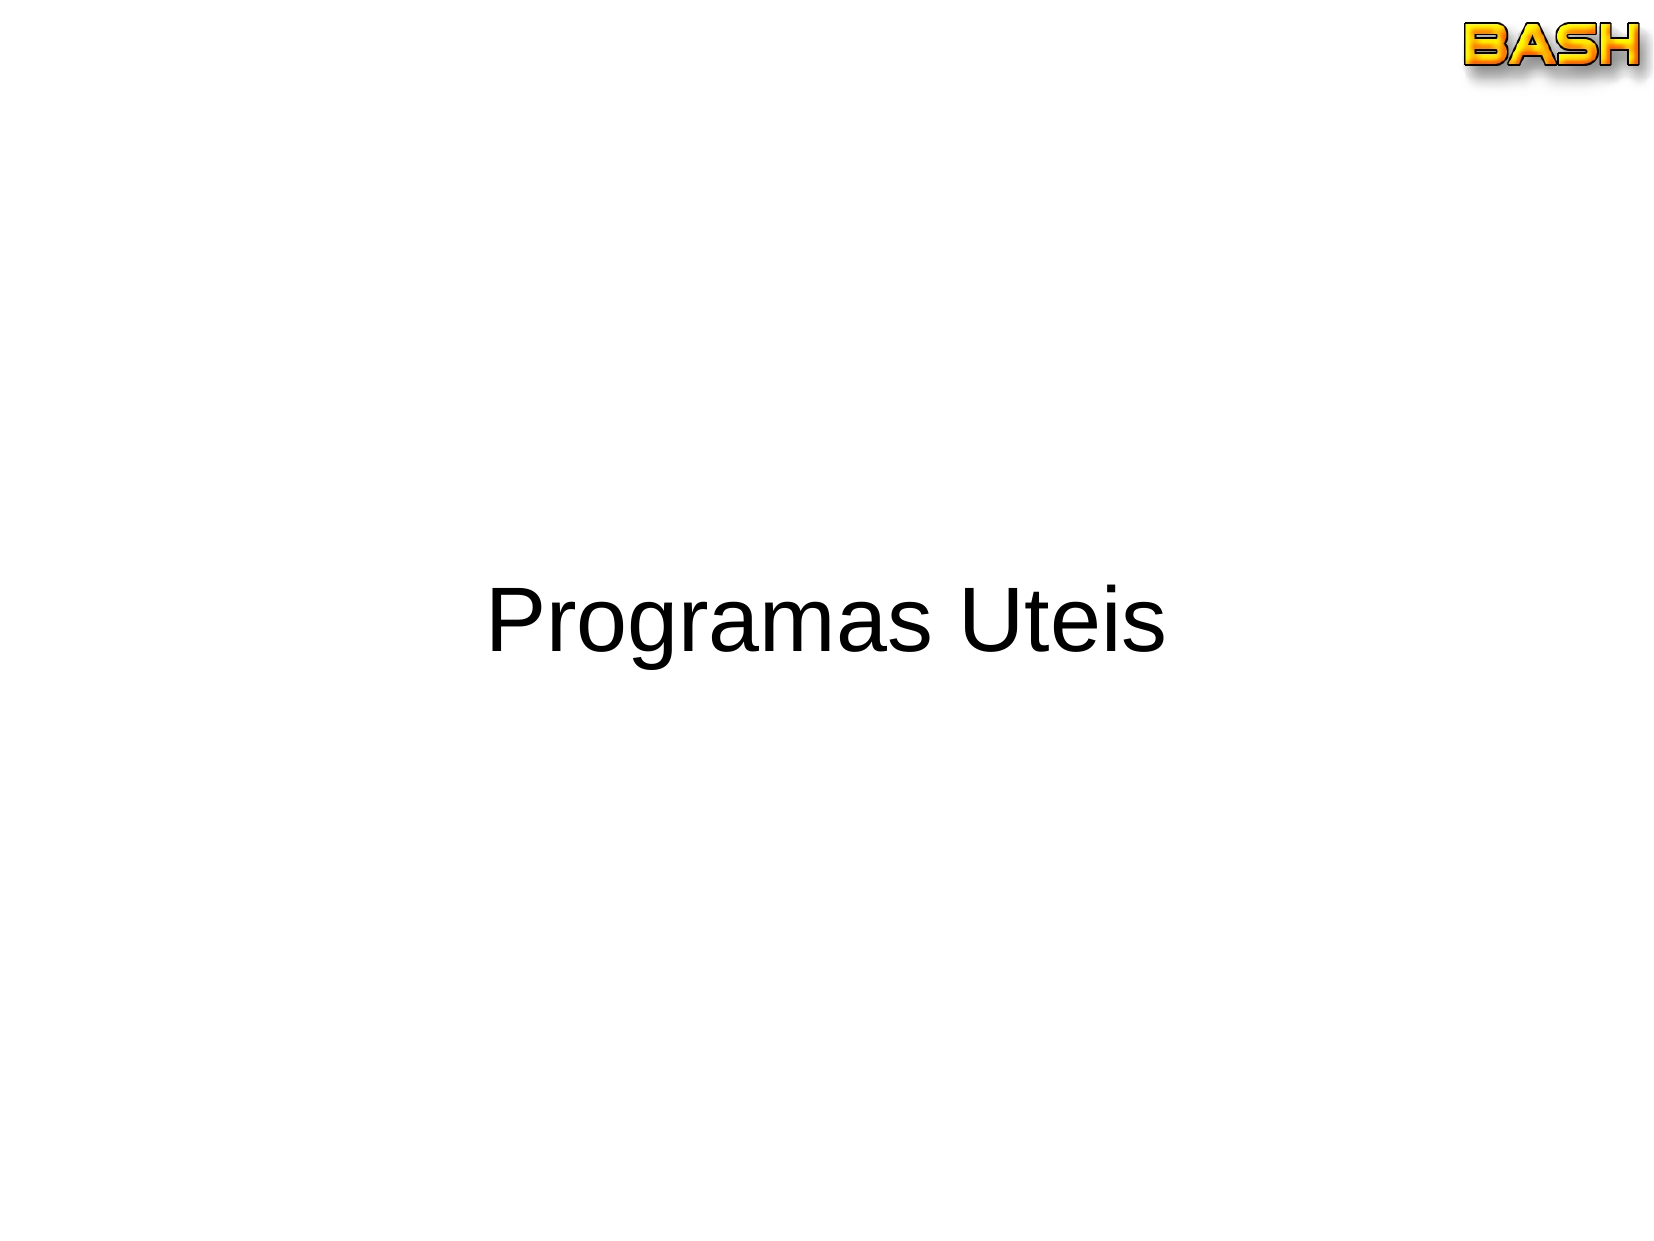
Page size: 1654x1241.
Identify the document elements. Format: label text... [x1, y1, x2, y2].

picture [1450, 0, 1654, 96]
title Programas Uteis [82, 523, 1571, 717]
